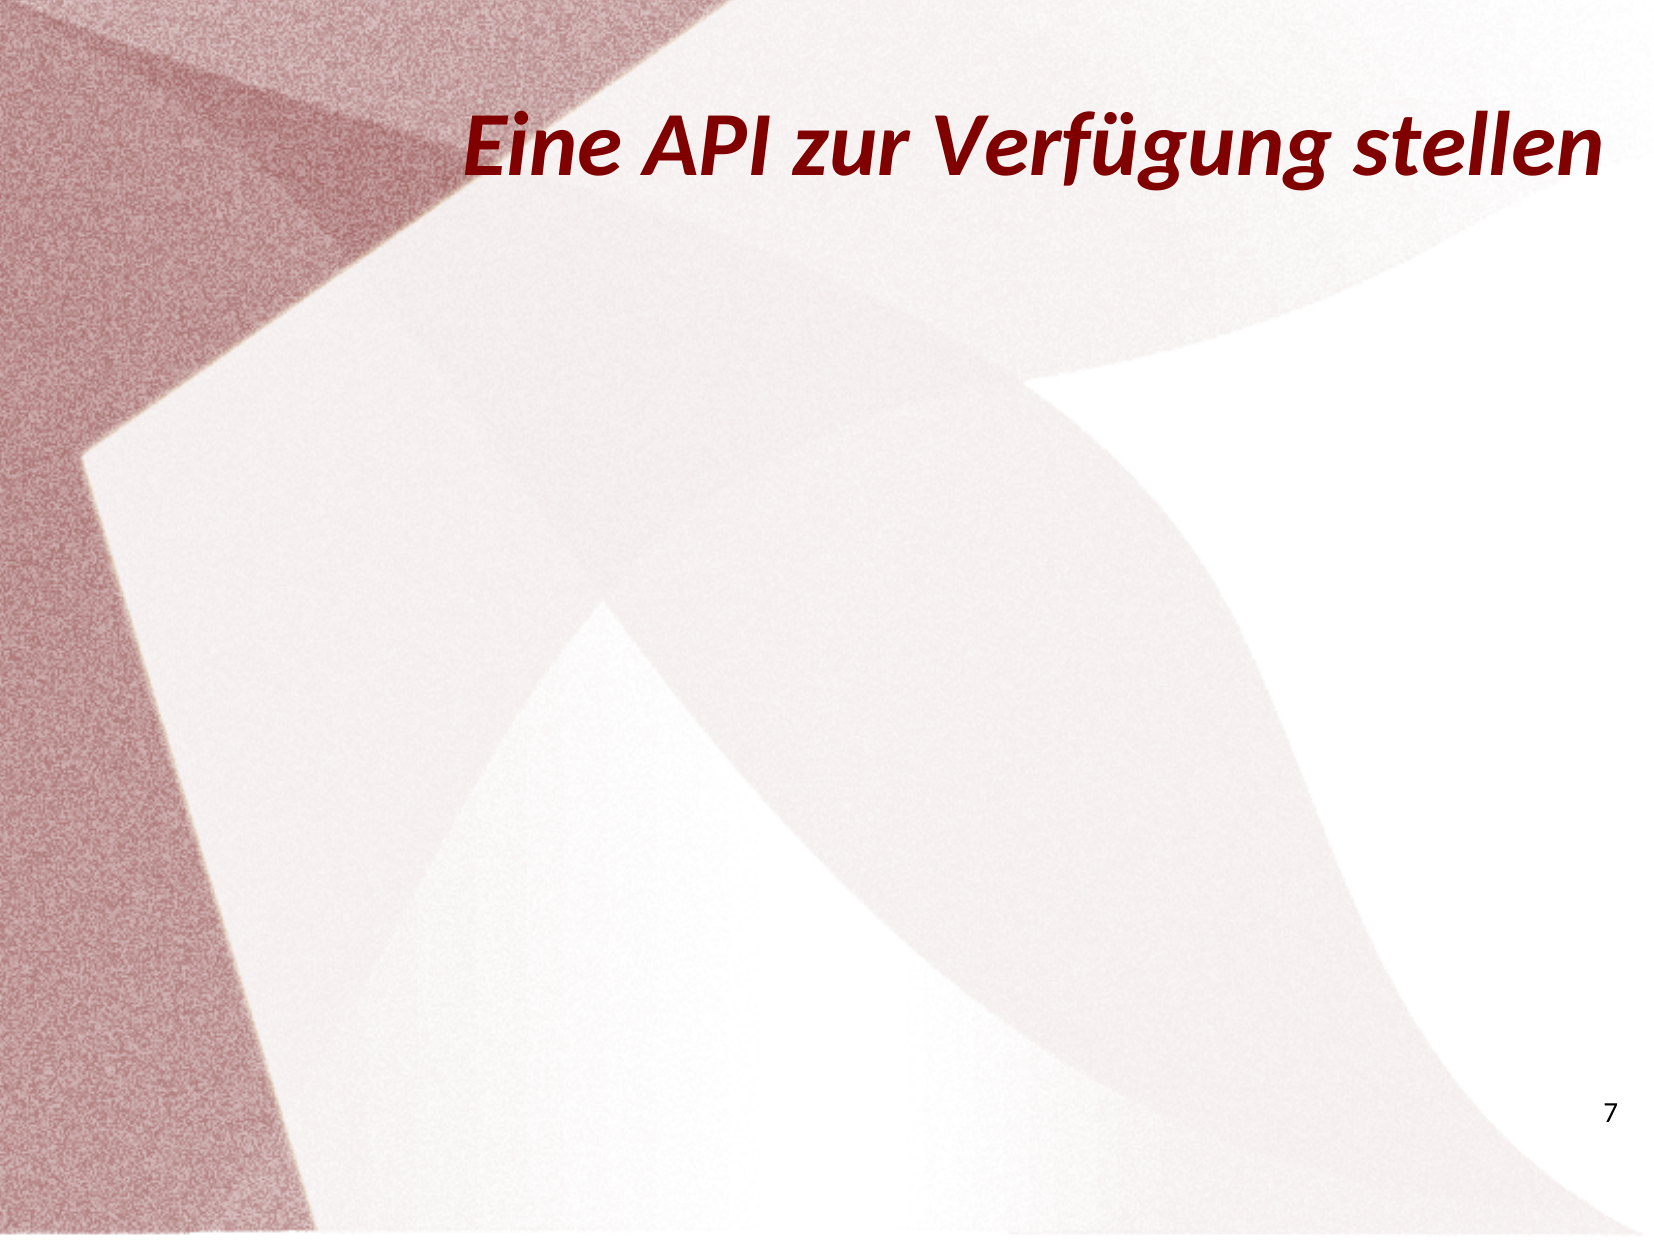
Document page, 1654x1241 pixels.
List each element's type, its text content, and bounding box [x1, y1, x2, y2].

picture [0, 0, 1654, 1241]
title Eine API zur Verfügung stellen [413, 49, 1607, 257]
